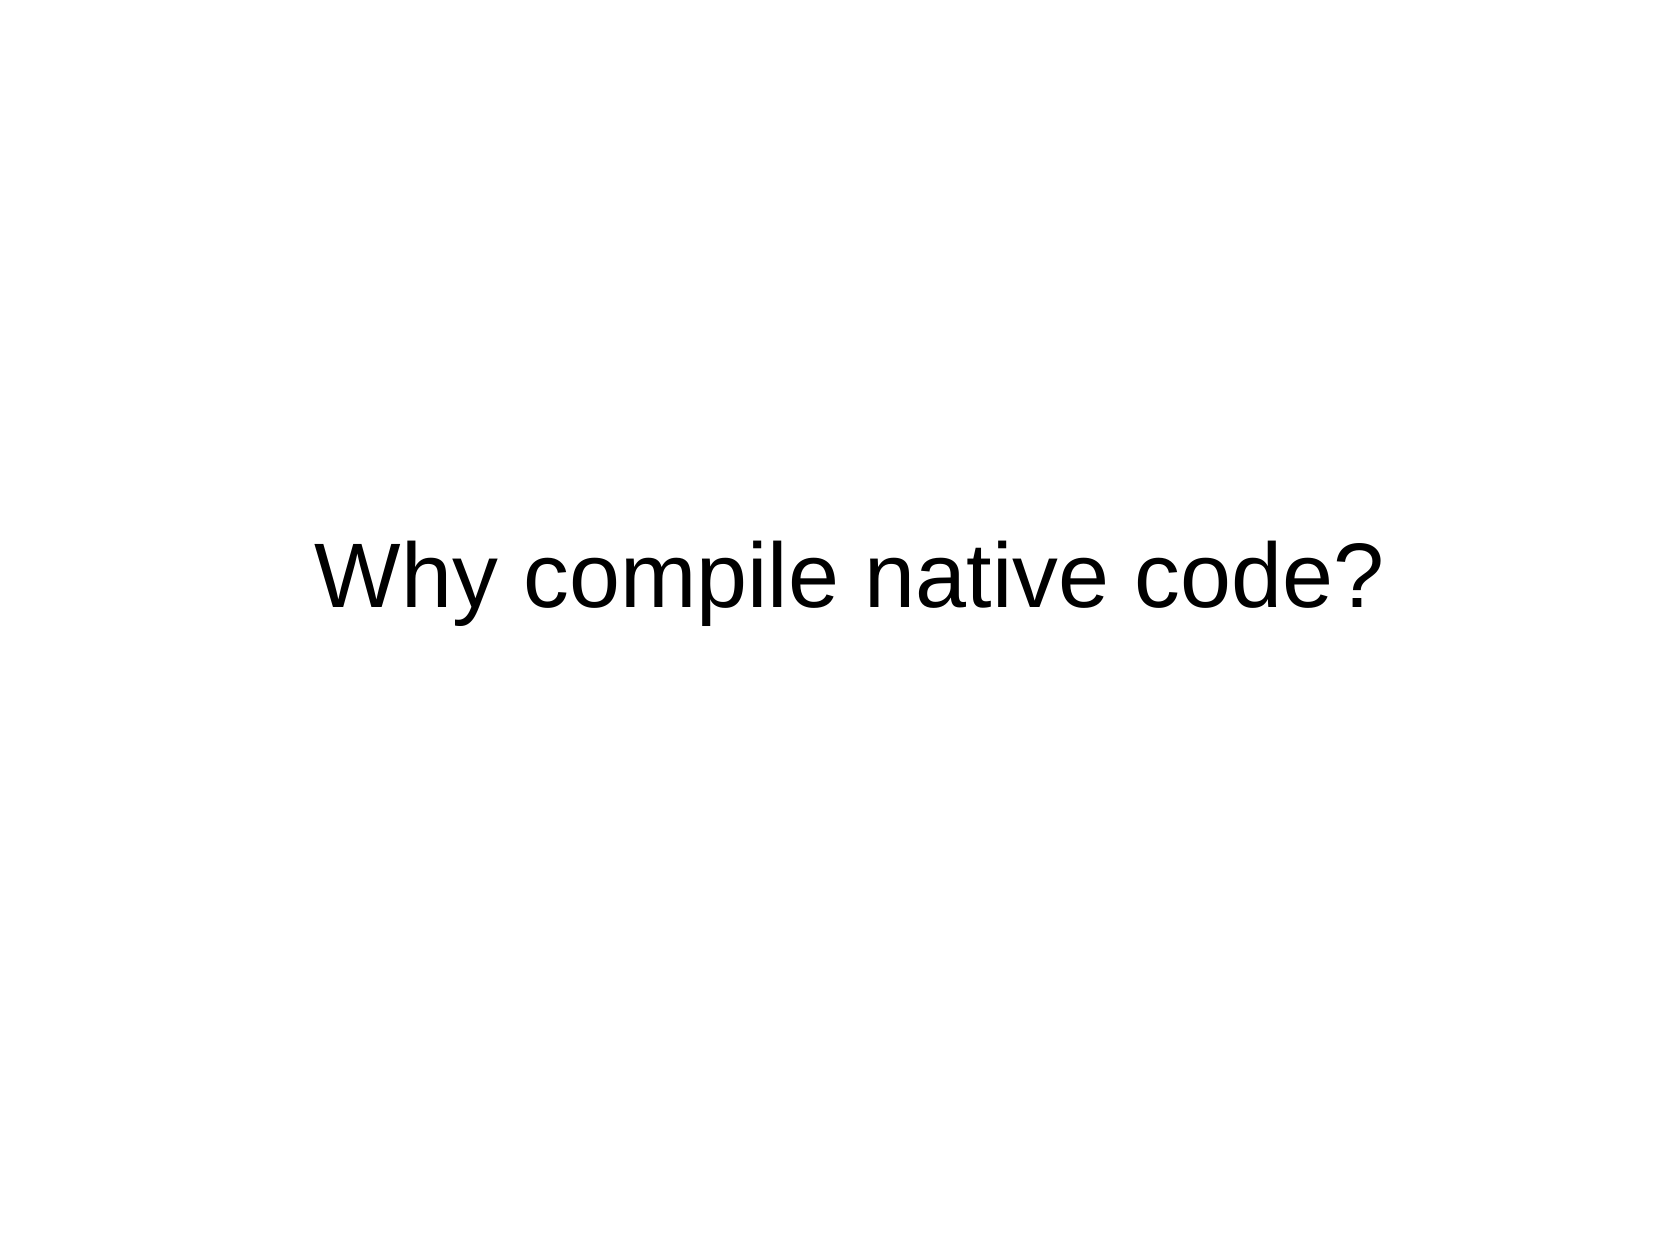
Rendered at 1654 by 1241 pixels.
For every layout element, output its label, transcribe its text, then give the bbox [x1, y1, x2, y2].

title Why compile native code? [106, 472, 1595, 680]
